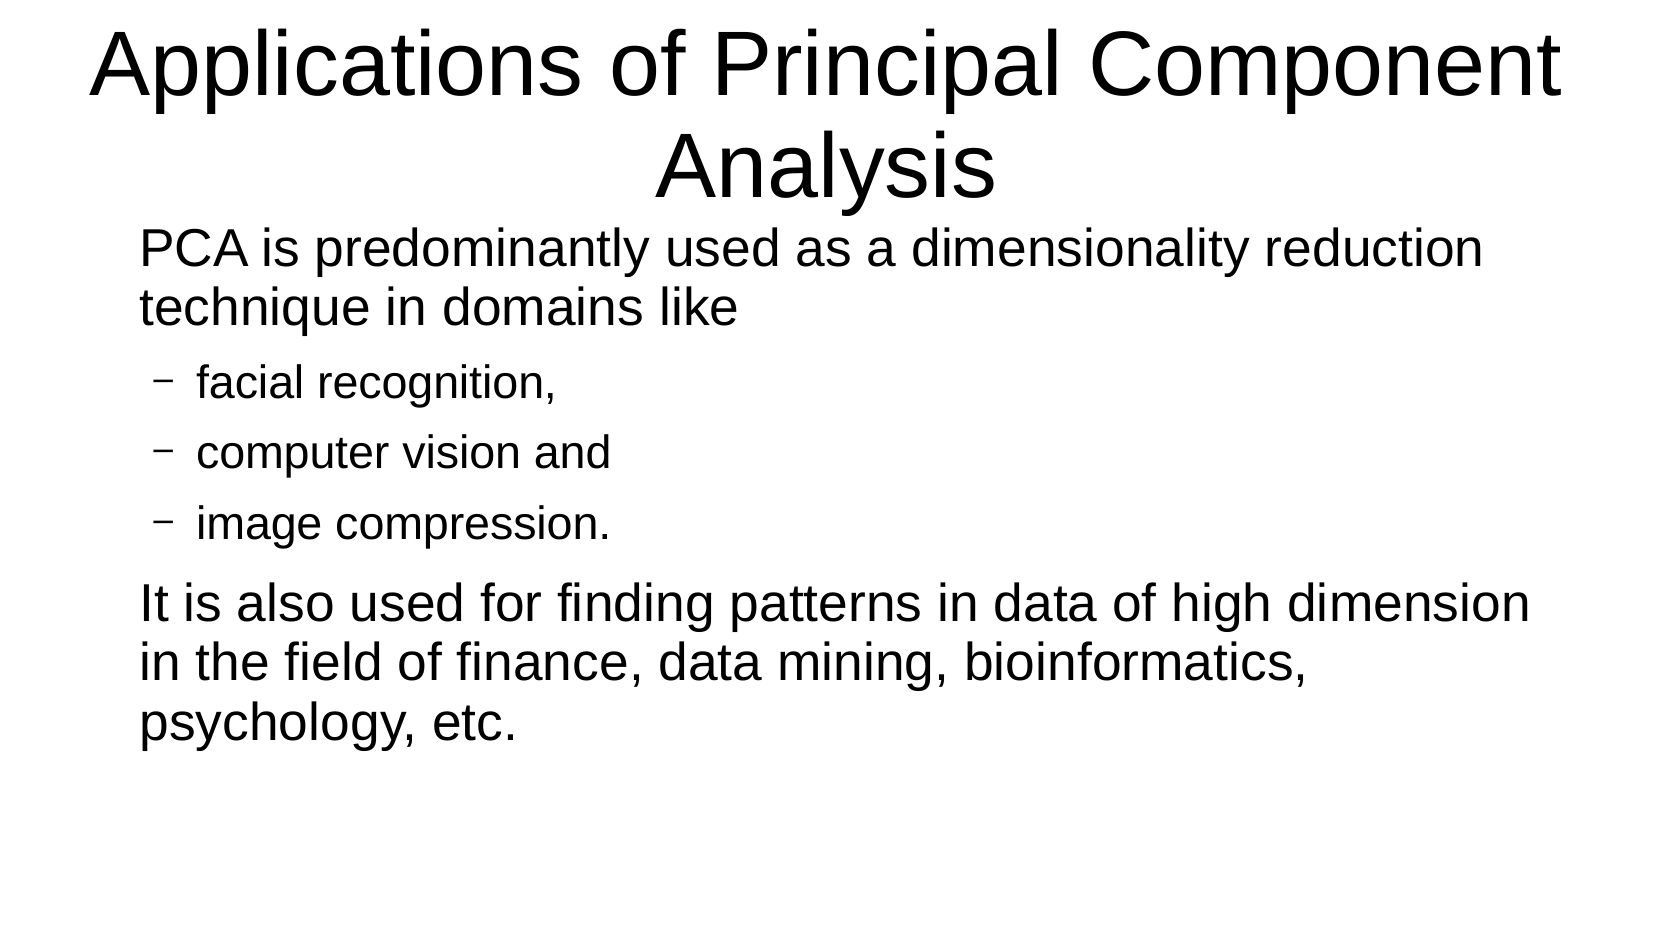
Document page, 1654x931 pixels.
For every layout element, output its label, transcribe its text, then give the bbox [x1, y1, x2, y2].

title Applications of Principal Component Analysis [82, 12, 1571, 217]
list PCA is predominantly used as a dimensionality reduction technique in domains like facial recognition, computer vision and image compression. It is also used for finding patterns in data of high dimension in the field of finance, data mining, bioinformatics, psychology, etc. [82, 217, 1571, 758]
